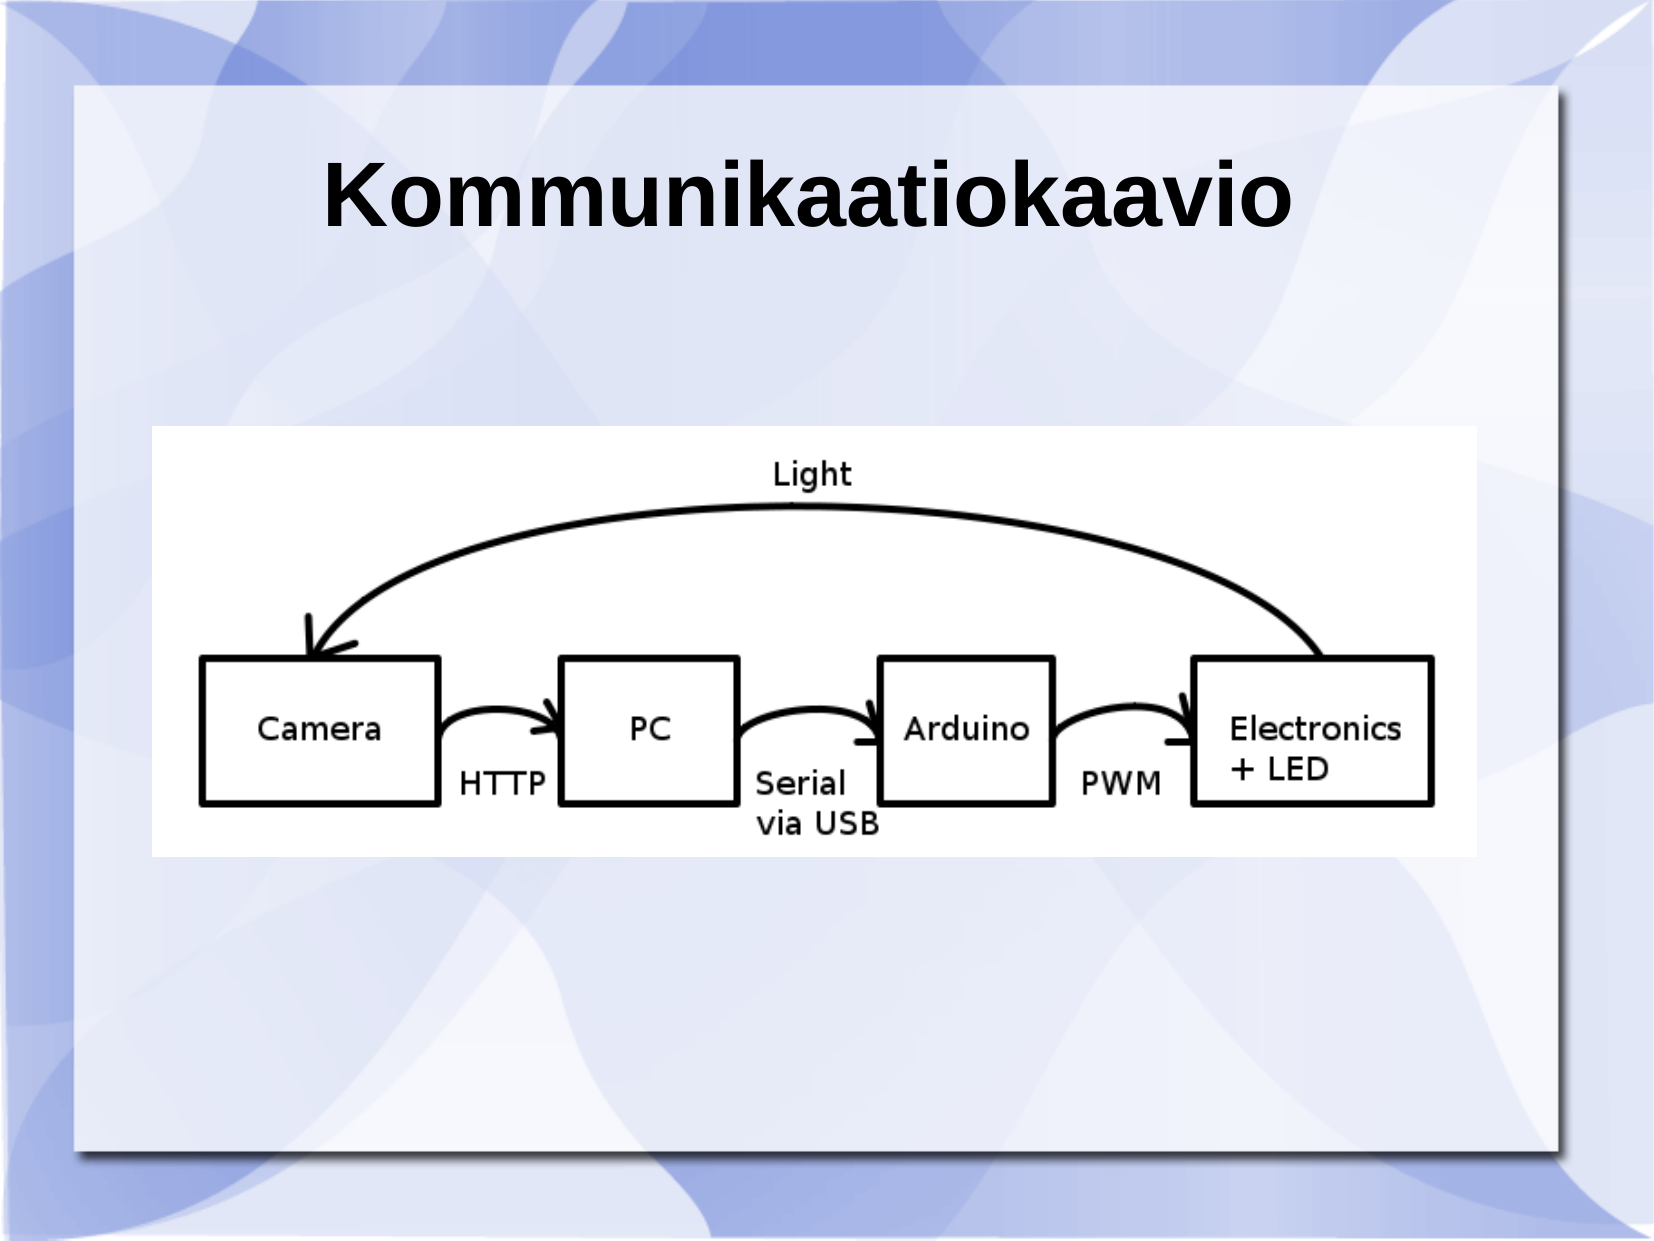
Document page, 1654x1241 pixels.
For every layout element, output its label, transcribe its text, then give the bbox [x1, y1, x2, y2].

picture [0, 0, 1654, 1241]
title Kommunikaatiokaavio [82, 90, 1536, 298]
